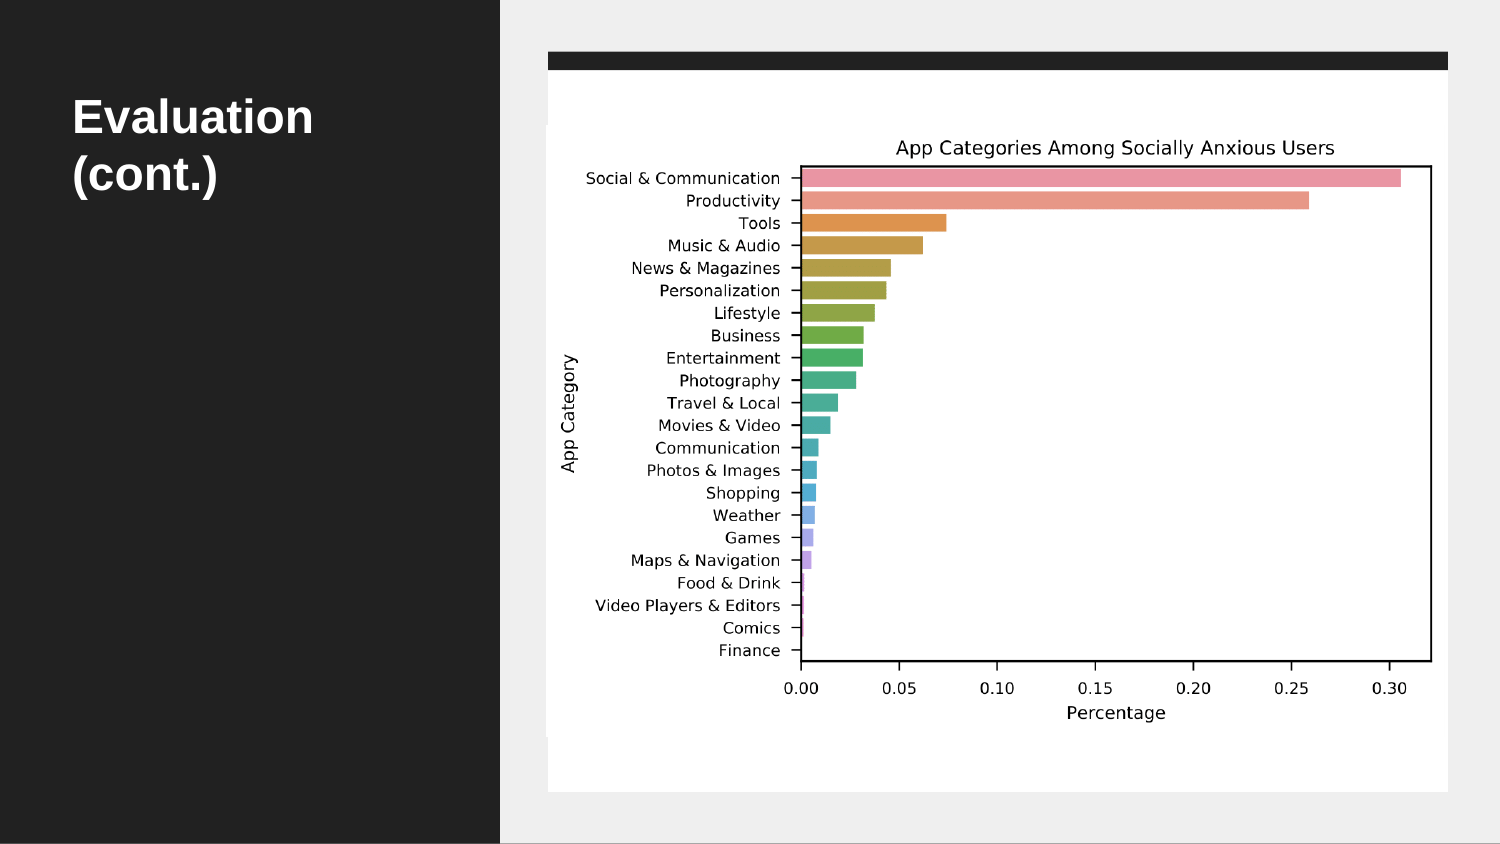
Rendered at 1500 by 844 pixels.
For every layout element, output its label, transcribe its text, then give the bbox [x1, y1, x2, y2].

title Evaluation (cont.) [57, 70, 443, 792]
picture [546, 125, 1445, 738]
